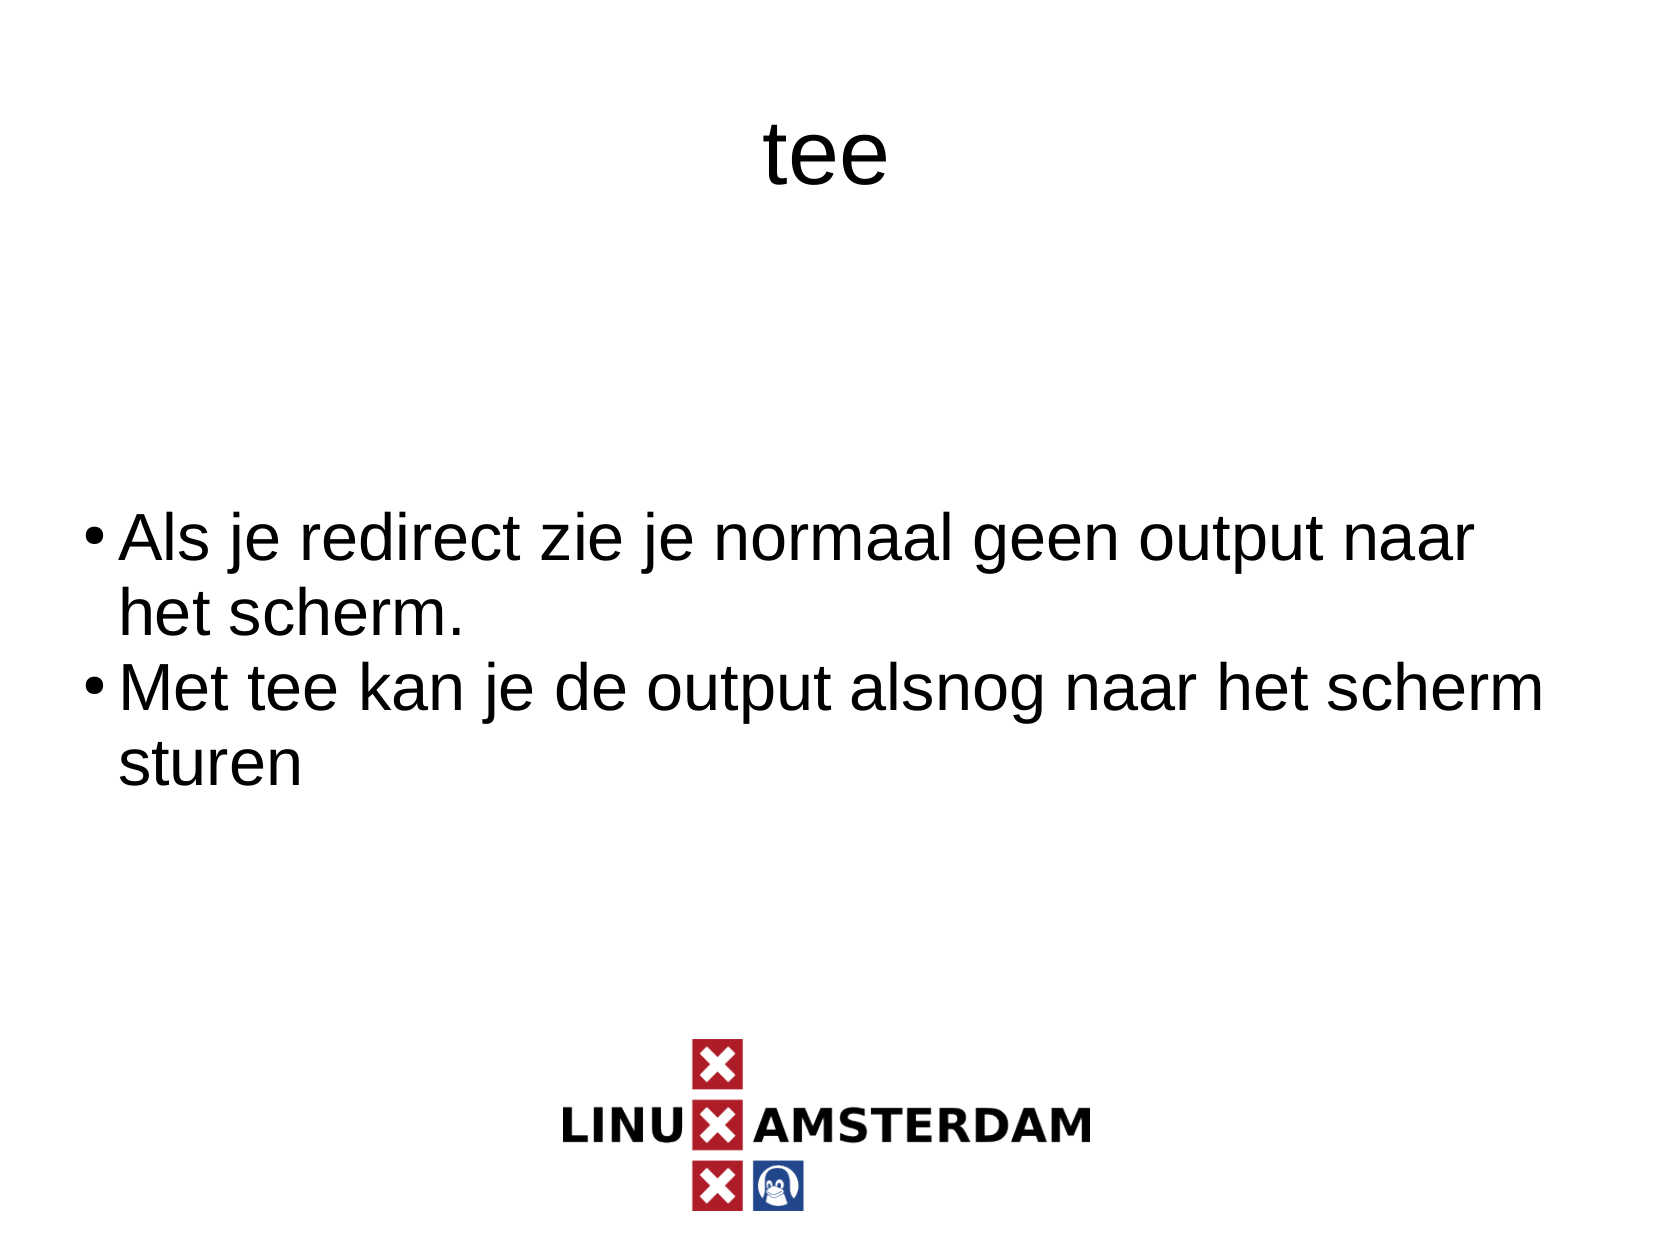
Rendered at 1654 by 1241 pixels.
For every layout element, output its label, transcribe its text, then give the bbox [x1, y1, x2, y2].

picture [563, 1039, 1090, 1211]
title tee [82, 49, 1571, 257]
subtitle Als je redirect zie je normaal geen output naar het scherm. Met tee kan je de output alsnog naar het scherm sturen [82, 290, 1571, 1010]
